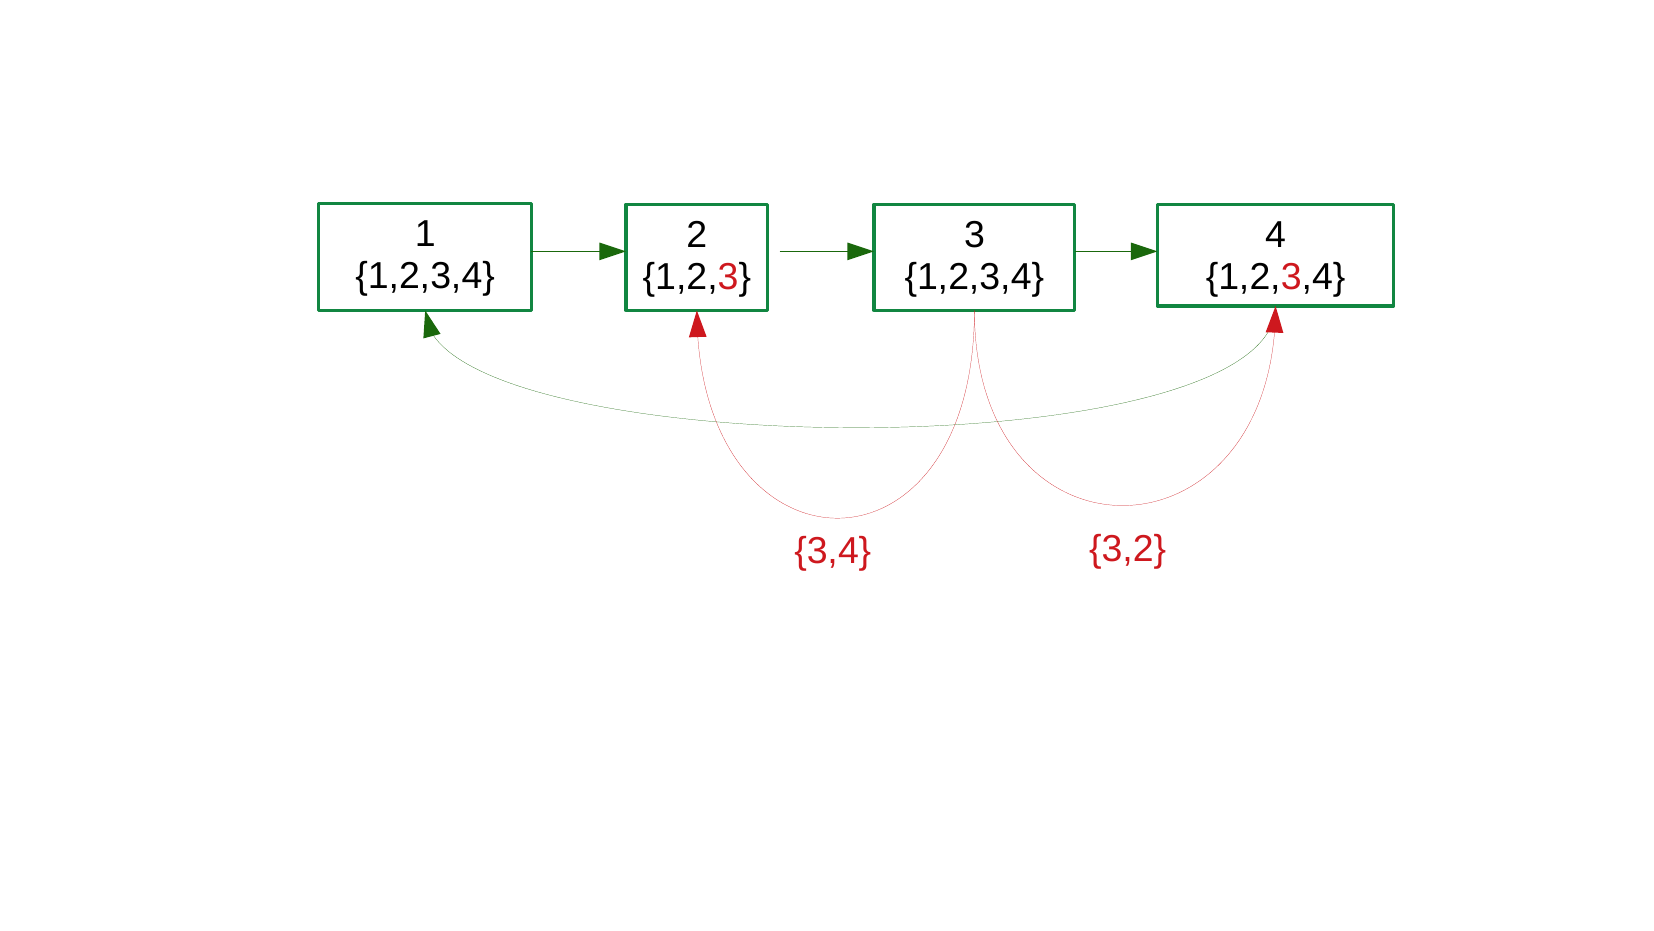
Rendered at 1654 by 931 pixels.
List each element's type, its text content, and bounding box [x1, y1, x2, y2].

text_box {3,2} [1074, 519, 1182, 577]
text_box {3,4} [779, 521, 887, 579]
text_box 1 {1,2,3,4} [318, 203, 532, 311]
text_box 3 {1,2,3,4} [874, 204, 1075, 311]
text_box 2 {1,2,3} [625, 204, 768, 311]
text_box 4 {1,2,3,4} [1157, 204, 1394, 307]
